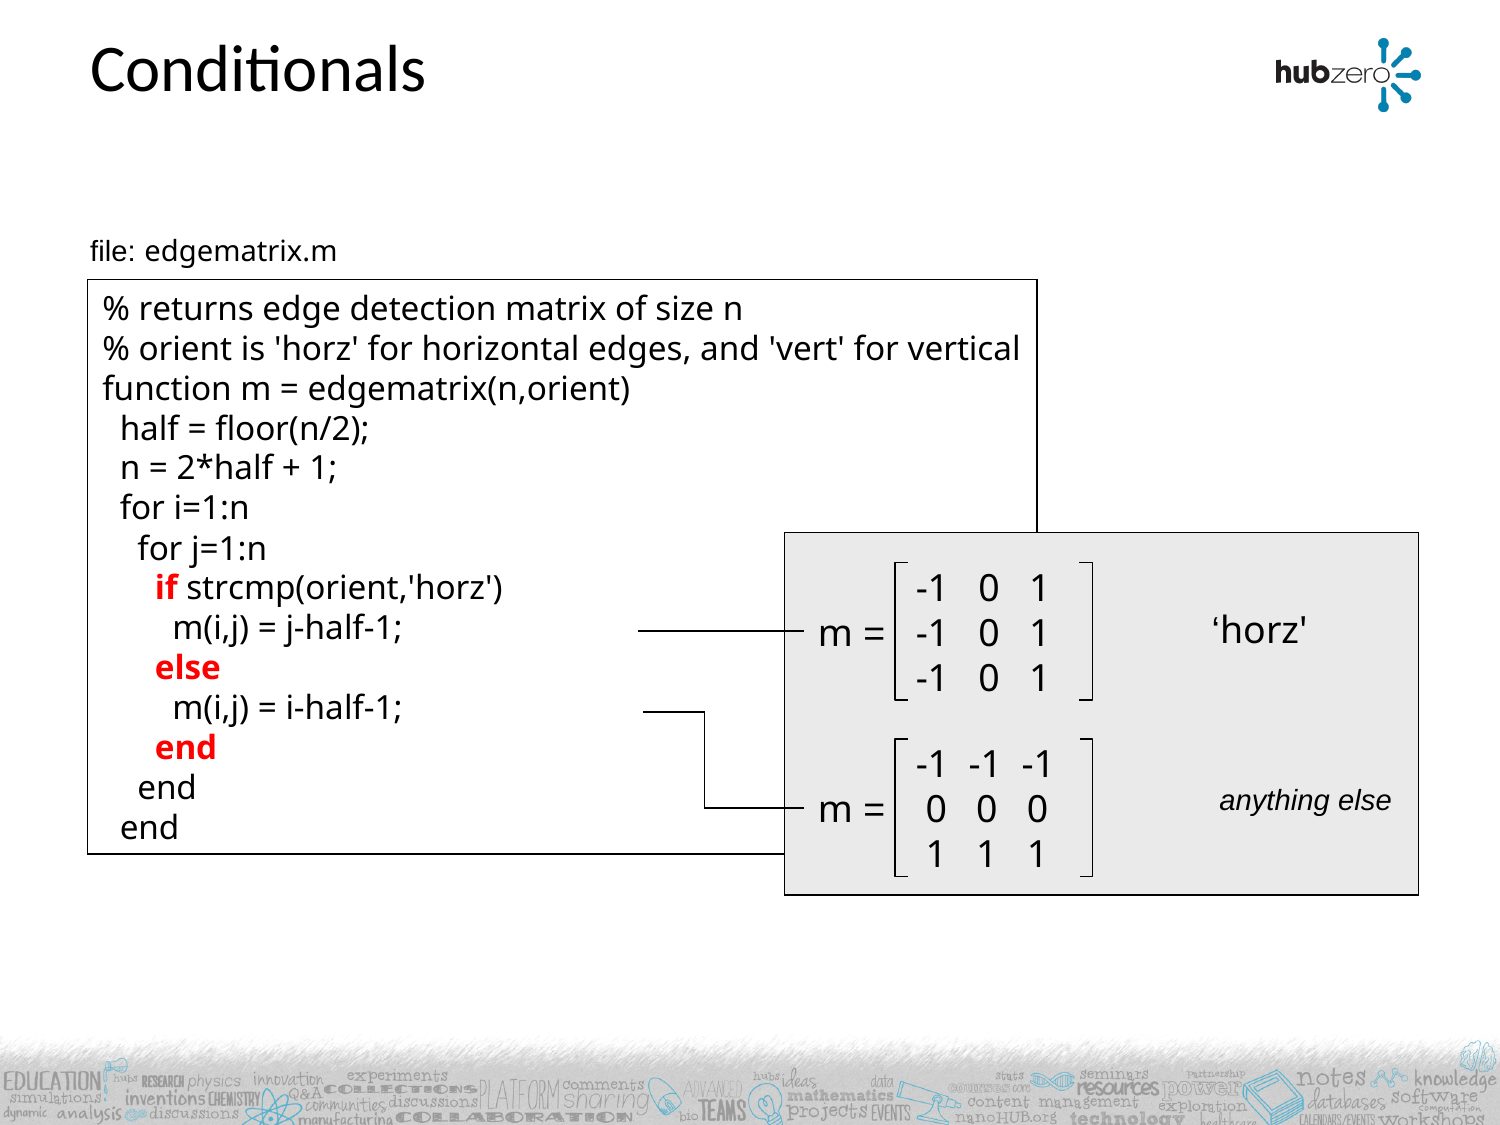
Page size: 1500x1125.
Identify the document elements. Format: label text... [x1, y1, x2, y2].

text_box ‘horz' [1196, 598, 1323, 659]
text_box [896, 563, 901, 601]
text_box Conditionals [75, 12, 1249, 118]
picture [1272, 35, 1424, 115]
text_box m = [896, 777, 901, 838]
text_box [896, 740, 901, 777]
text_box [896, 662, 901, 699]
text_box anything else [1204, 773, 1408, 825]
text_box [784, 532, 1419, 895]
text_box file: edgematrix.m [75, 224, 353, 276]
text_box m = [896, 601, 901, 662]
picture [0, 1034, 1500, 1125]
text_box -1 0 1 -1 0 1 -1 0 1 [901, 555, 1066, 707]
text_box -1 -1 -1 0 0 0 1 1 1 [901, 732, 1071, 883]
text_box % returns edge detection matrix of size n % orient is 'horz' for horizontal edges, and 'vert' for vertical function m = edgematrix(n,orient) half = floor(n/2); n = 2*half + 1; for i=1:n for j=1:n if strcmp(orient,'horz') m(i,j) = j-half-1; else m(i,j) = i-half-1; end end end [87, 279, 1038, 854]
text_box [896, 838, 901, 876]
text_box m = [803, 777, 894, 838]
text_box m = [803, 601, 894, 662]
